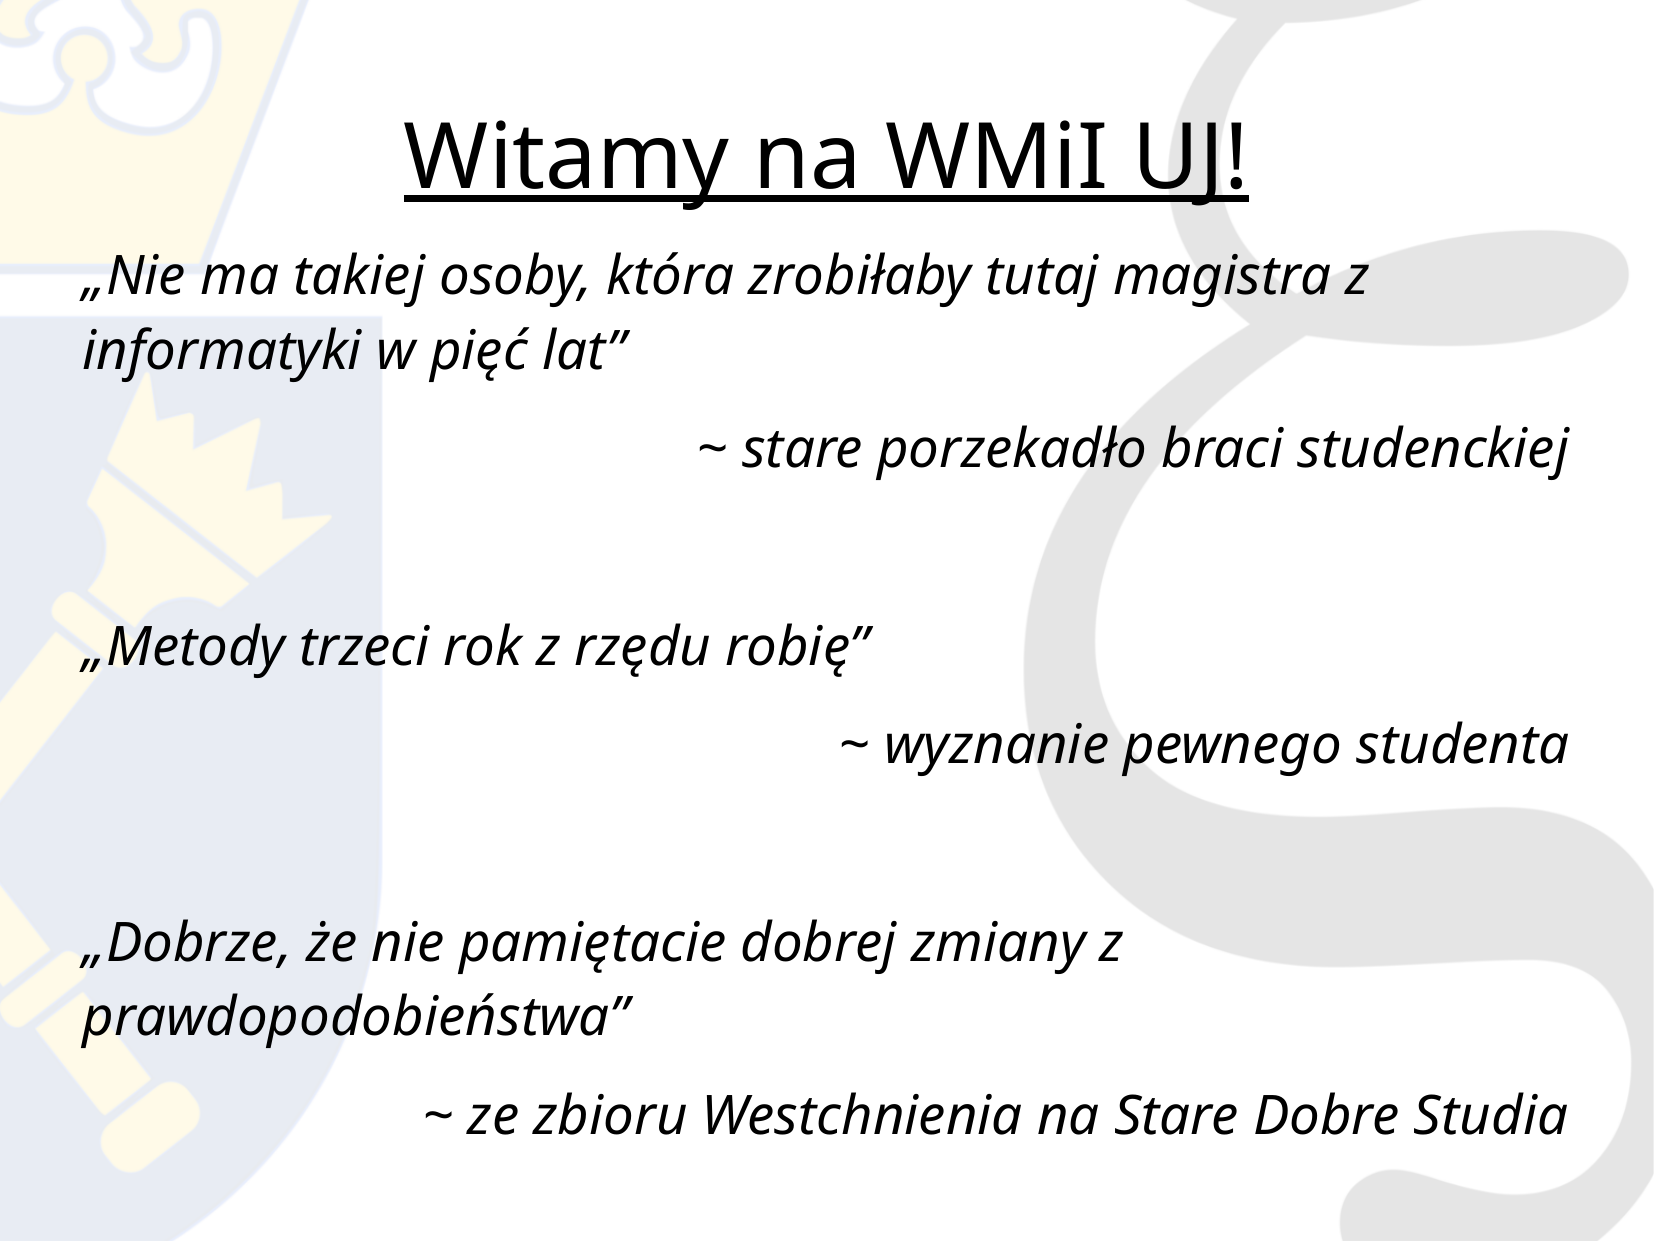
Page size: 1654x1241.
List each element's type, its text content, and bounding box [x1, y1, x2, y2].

list „Nie ma takiej osoby, która zrobiłaby tutaj magistra z informatyki w pięć lat” ~ stare porzekadło braci studenckiej „Metody trzeci rok z rzędu robię” ~ wyznanie pewnego studenta „Dobrze, że nie pamiętacie dobrej zmiany z prawdopodobieństwa” ~ ze zbioru Westchnienia na Stare Dobre Studia [82, 236, 1571, 1158]
picture [0, 0, 1654, 1241]
title Witamy na WMiI UJ! [82, 49, 1571, 236]
